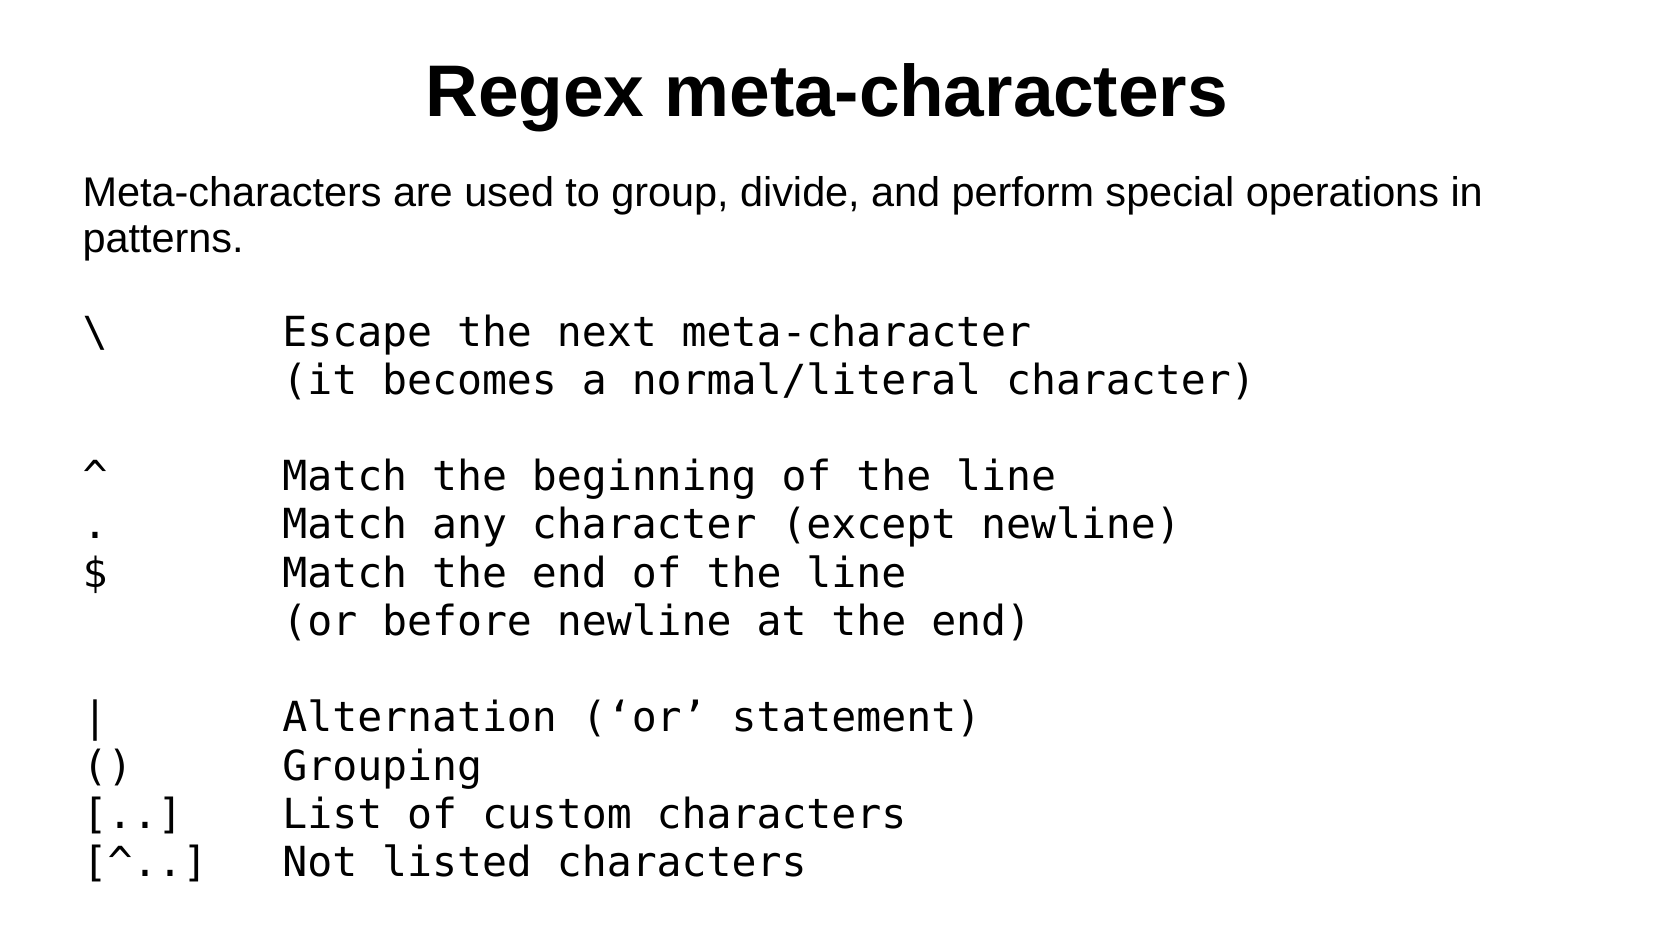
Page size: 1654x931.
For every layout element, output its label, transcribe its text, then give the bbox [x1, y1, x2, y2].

list Meta-characters are used to group, divide, and perform special operations in patterns. \ Escape the next meta-character (it becomes a normal/literal character) ^ Match the beginning of the line . Match any character (except newline) $ Match the end of the line (or before newline at the end) | Alternation (‘or’ statement) () Grouping [..] List of custom characters [^..] Not listed characters [82, 168, 1538, 889]
title Regex meta-characters [82, 37, 1571, 147]
